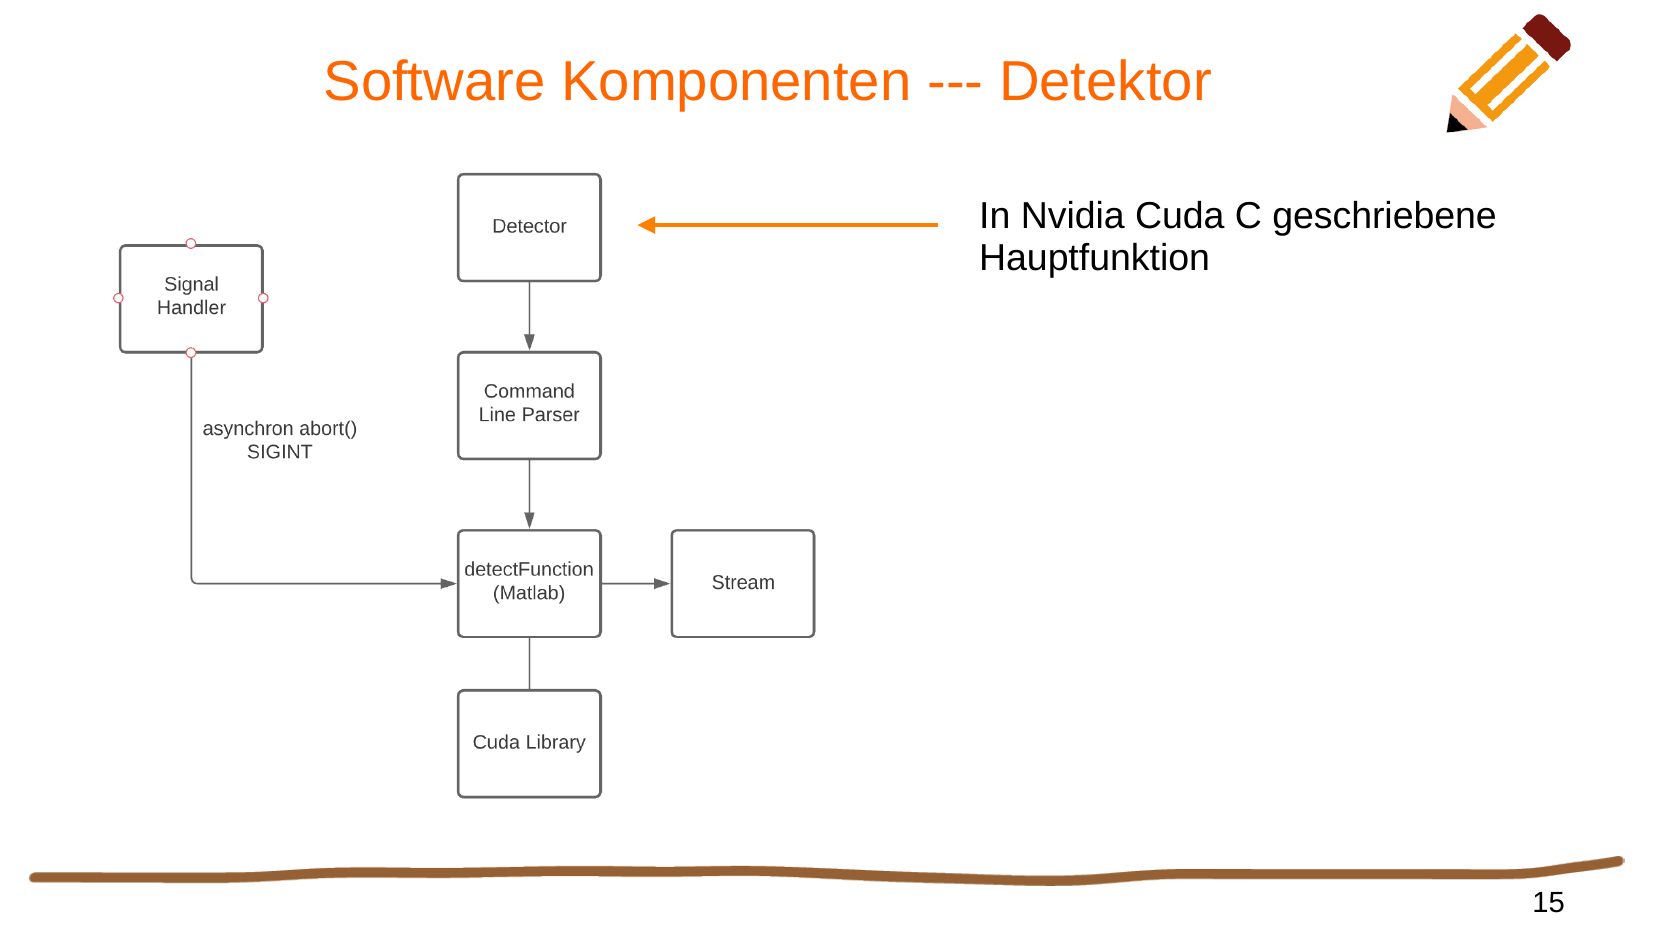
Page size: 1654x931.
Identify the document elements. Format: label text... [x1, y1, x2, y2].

picture [75, 112, 901, 854]
text_box In Nvidia Cuda C geschriebene Hauptfunktion [964, 187, 1512, 287]
picture [29, 856, 1625, 886]
title Software Komponenten --- Detektor [88, 29, 1447, 133]
picture [1446, 14, 1571, 133]
